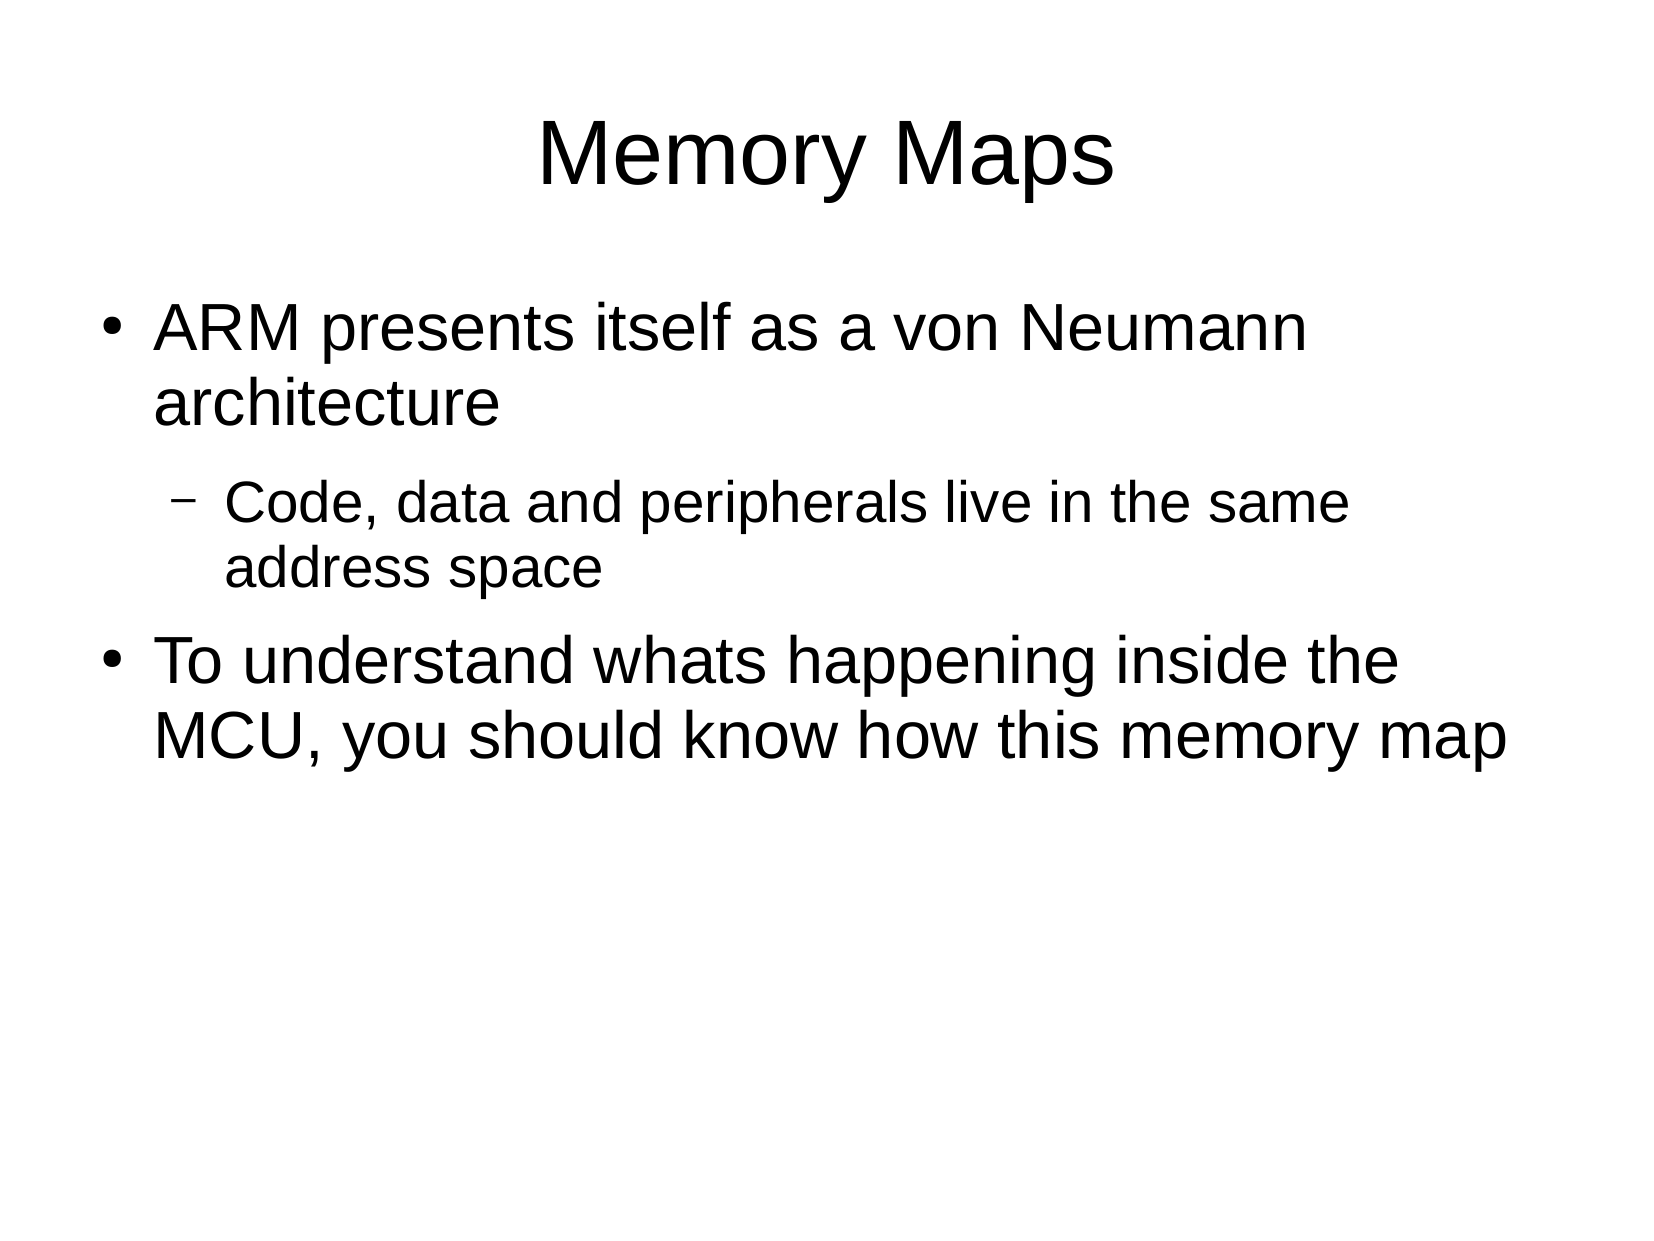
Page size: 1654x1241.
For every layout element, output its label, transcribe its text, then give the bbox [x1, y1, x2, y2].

list ARM presents itself as a von Neumann architecture Code, data and peripherals live in the same address space To understand whats happening inside the MCU, you should know how this memory map [82, 290, 1571, 1010]
title Memory Maps [82, 49, 1571, 257]
